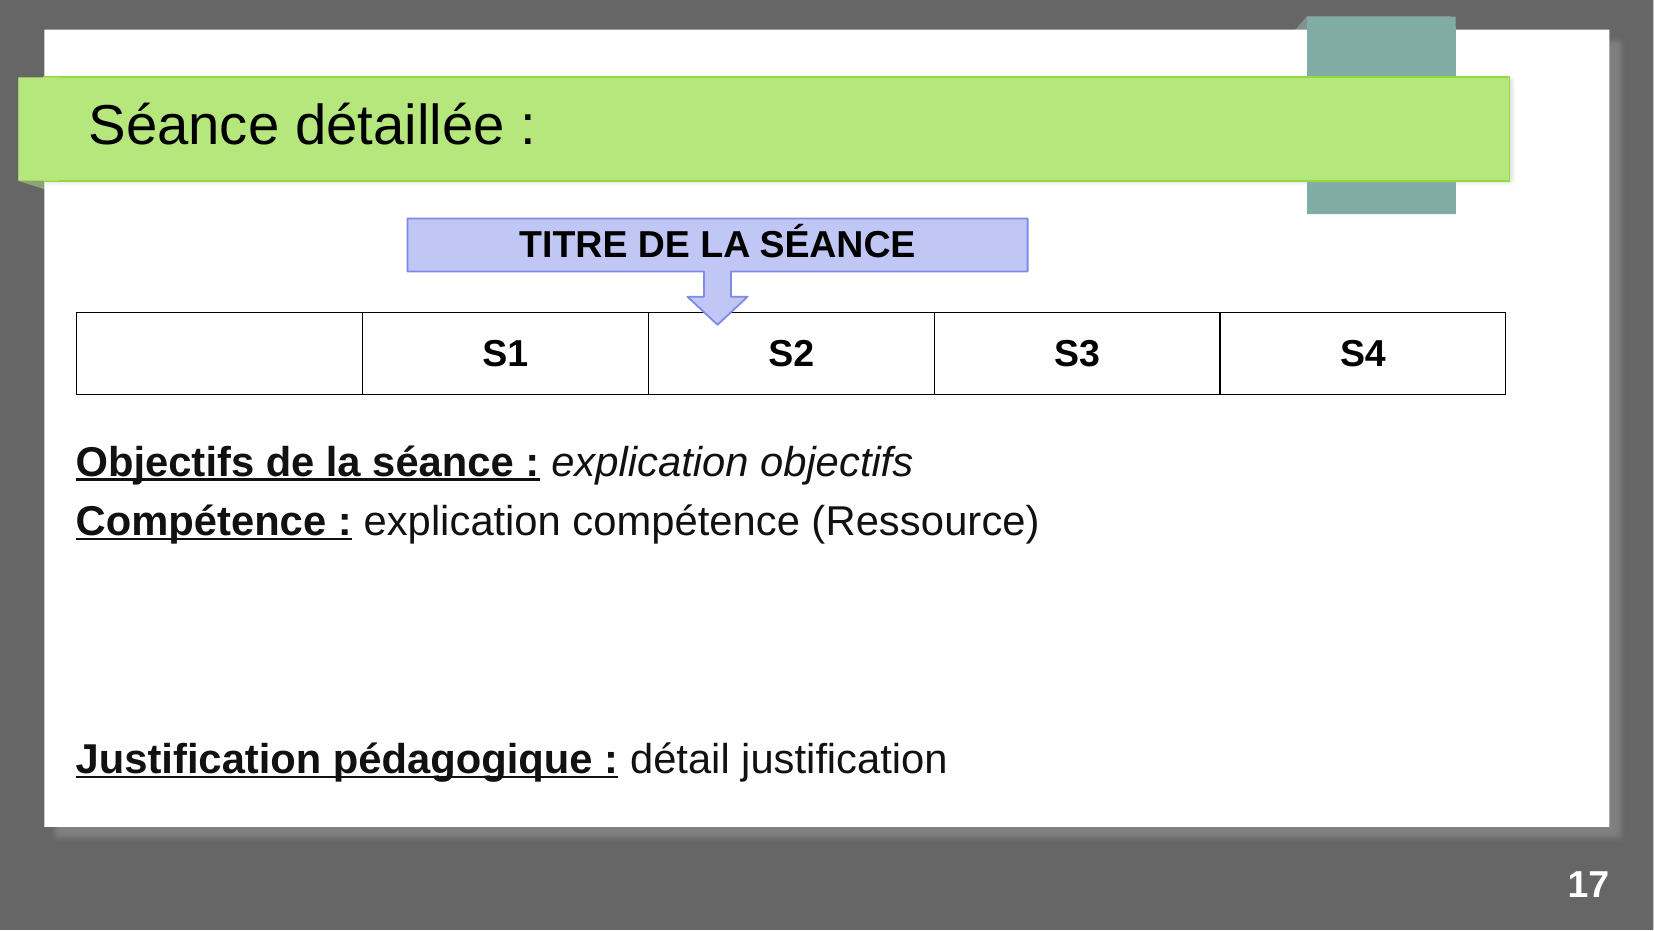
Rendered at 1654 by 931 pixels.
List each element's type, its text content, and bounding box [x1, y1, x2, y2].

text_box <numéro> [974, 856, 1625, 916]
list Justification pédagogique : détail justification [75, 714, 1565, 804]
table_header S3 [935, 313, 1219, 394]
text_box TITRE DE LA SÉANCE [407, 218, 1028, 325]
title Séance détaillée : [88, 73, 1506, 178]
list Compétence : explication compétence (Ressource) [75, 496, 1564, 546]
table_header [77, 313, 362, 394]
table_header S1 [363, 313, 648, 394]
list Objectifs de la séance : explication objectifs [75, 437, 1564, 487]
table_header S4 [1221, 313, 1505, 394]
table_header S2 [649, 313, 934, 394]
